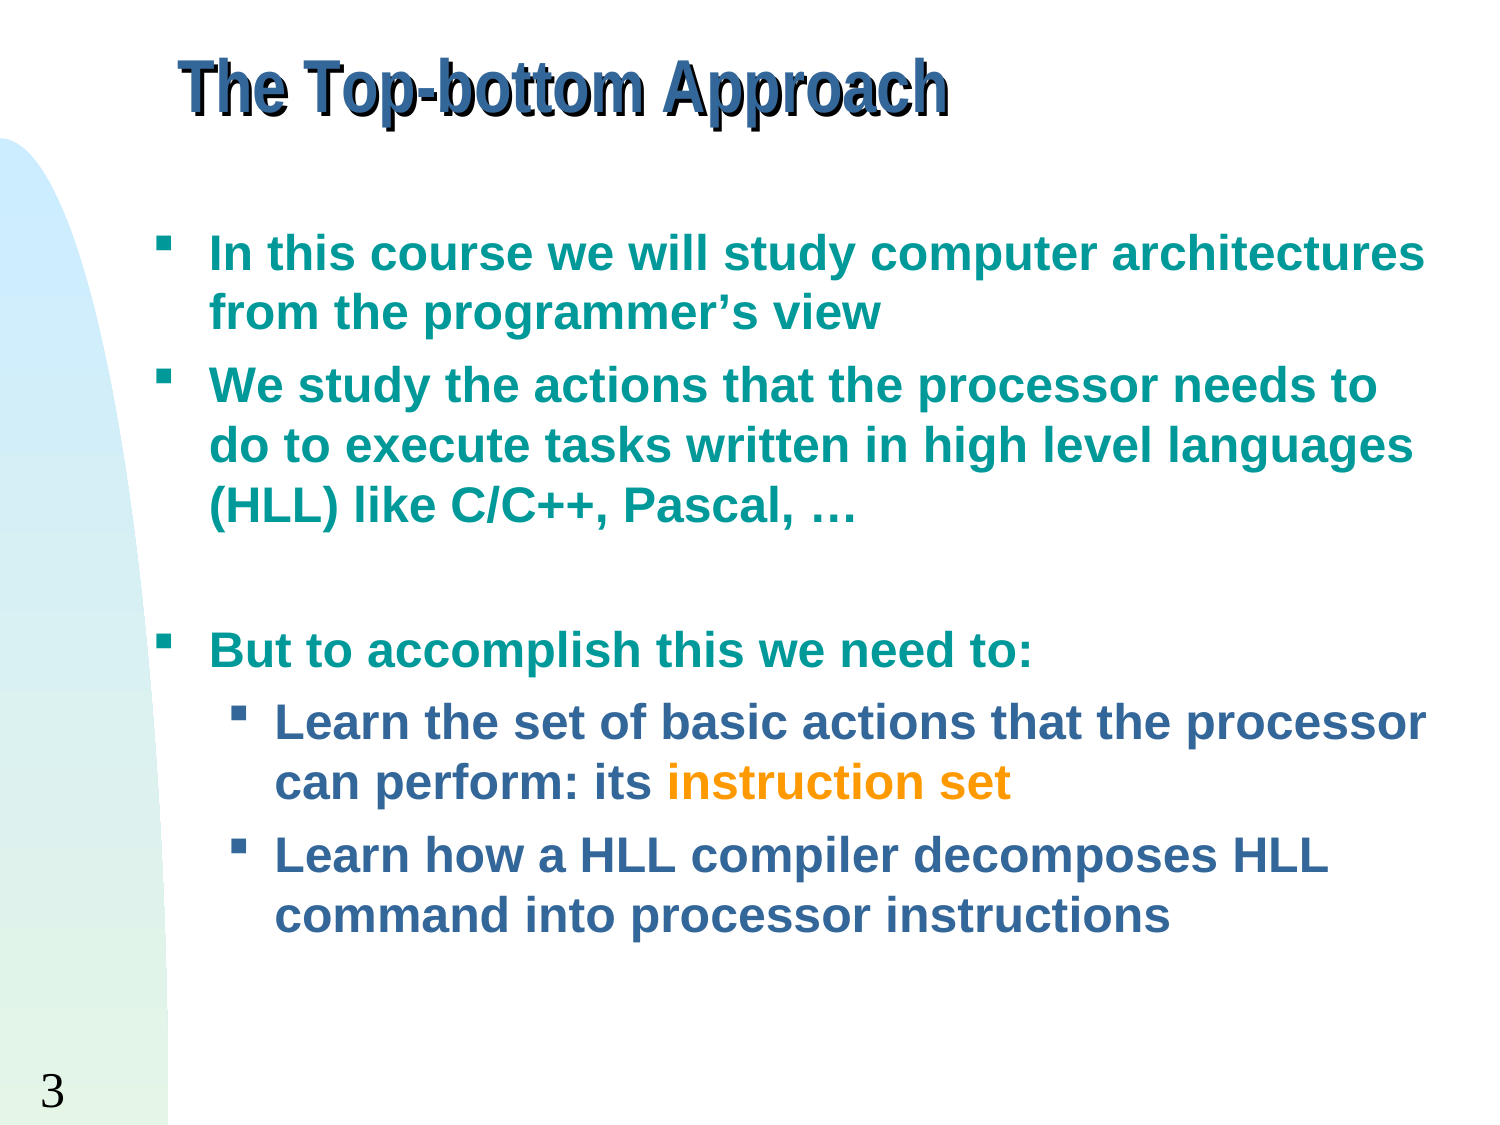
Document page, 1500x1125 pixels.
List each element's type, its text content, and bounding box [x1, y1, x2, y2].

list In this course we will study computer architectures from the programmer’s view We study the actions that the processor needs to do to execute tasks written in high level languages (HLL) like C/C++, Pascal, … But to accomplish this we need to: Learn the set of basic actions that the processor can perform: its instruction set Learn how a HLL compiler decomposes HLL command into processor instructions [137, 212, 1463, 1025]
title The Top-bottom Approach [162, 24, 1456, 163]
